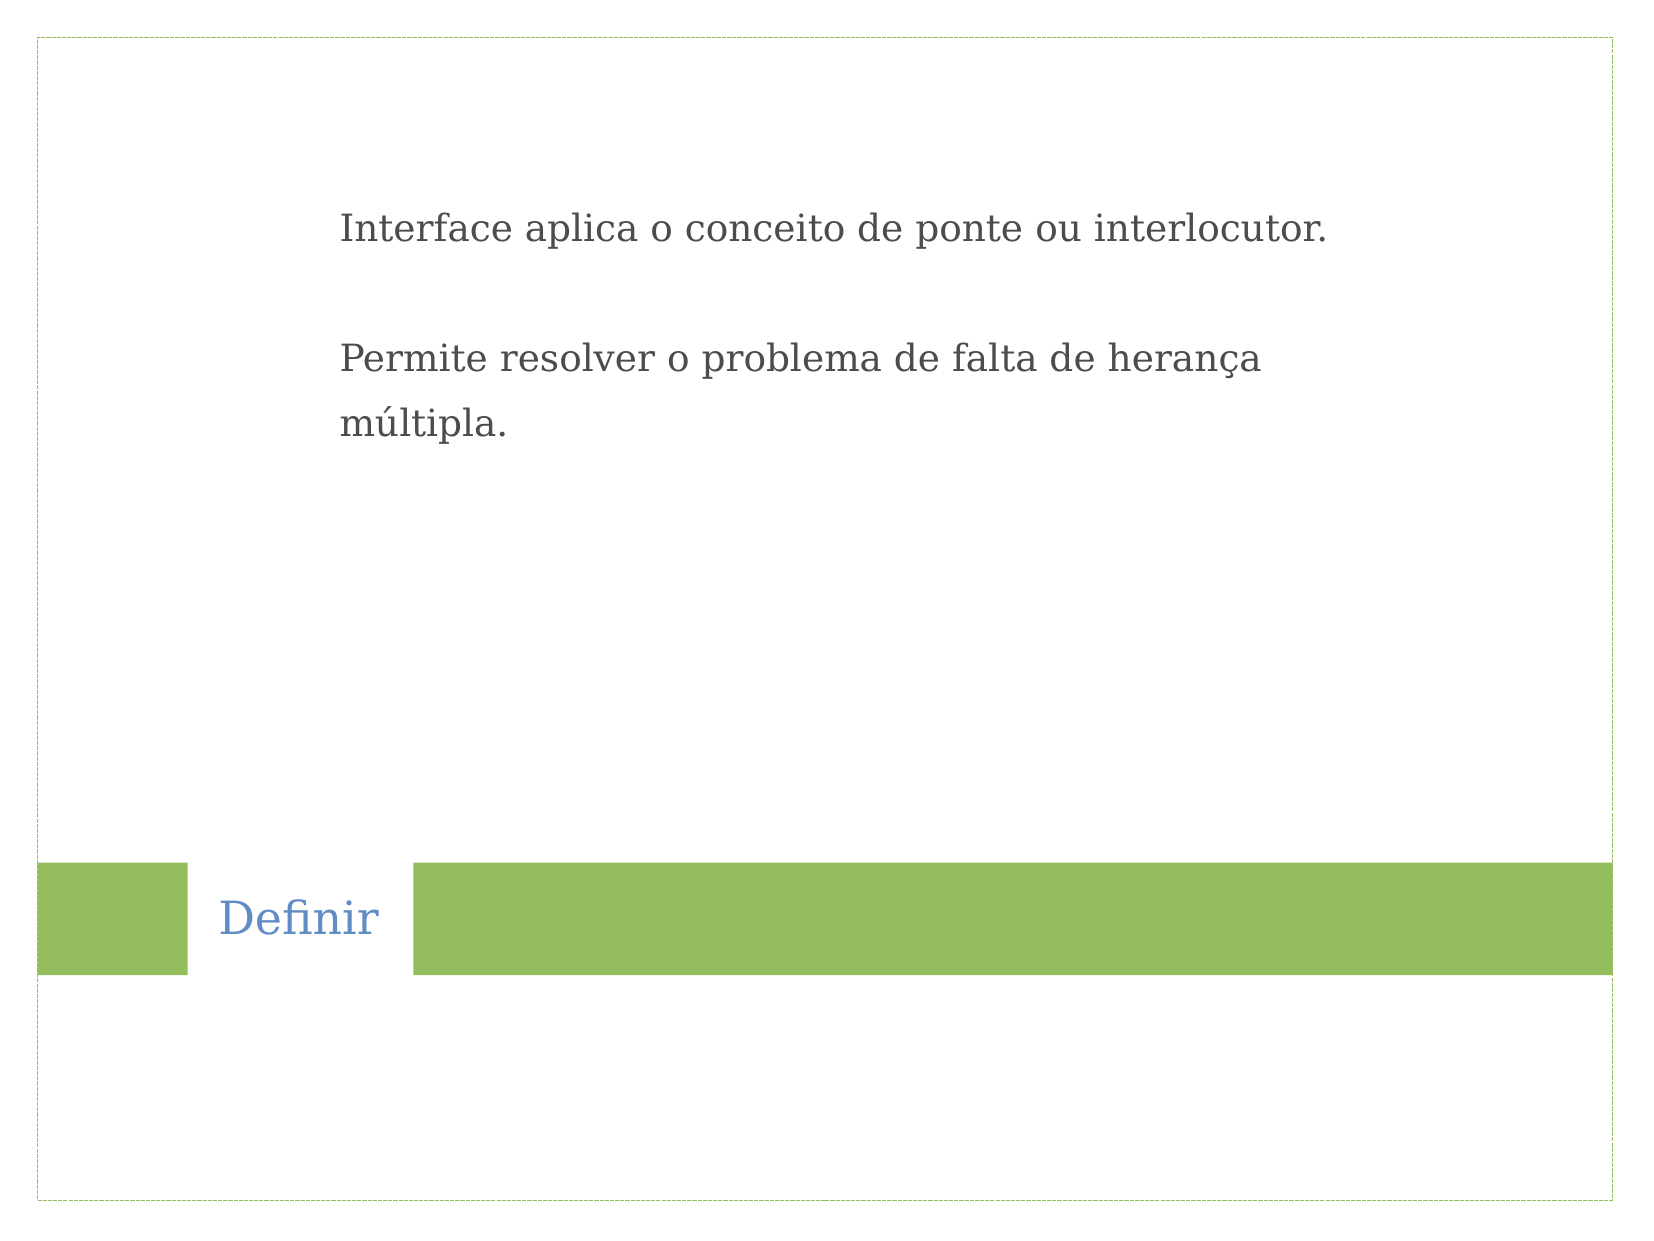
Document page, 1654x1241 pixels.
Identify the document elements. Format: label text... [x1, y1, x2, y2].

text_box [413, 862, 1613, 976]
text_box [37, 862, 188, 976]
text_box Interface aplica o conceito de ponte ou interlocutor. Permite resolver o problema de falta de herança múltipla. [324, 177, 1413, 703]
text_box Definir [203, 884, 394, 953]
